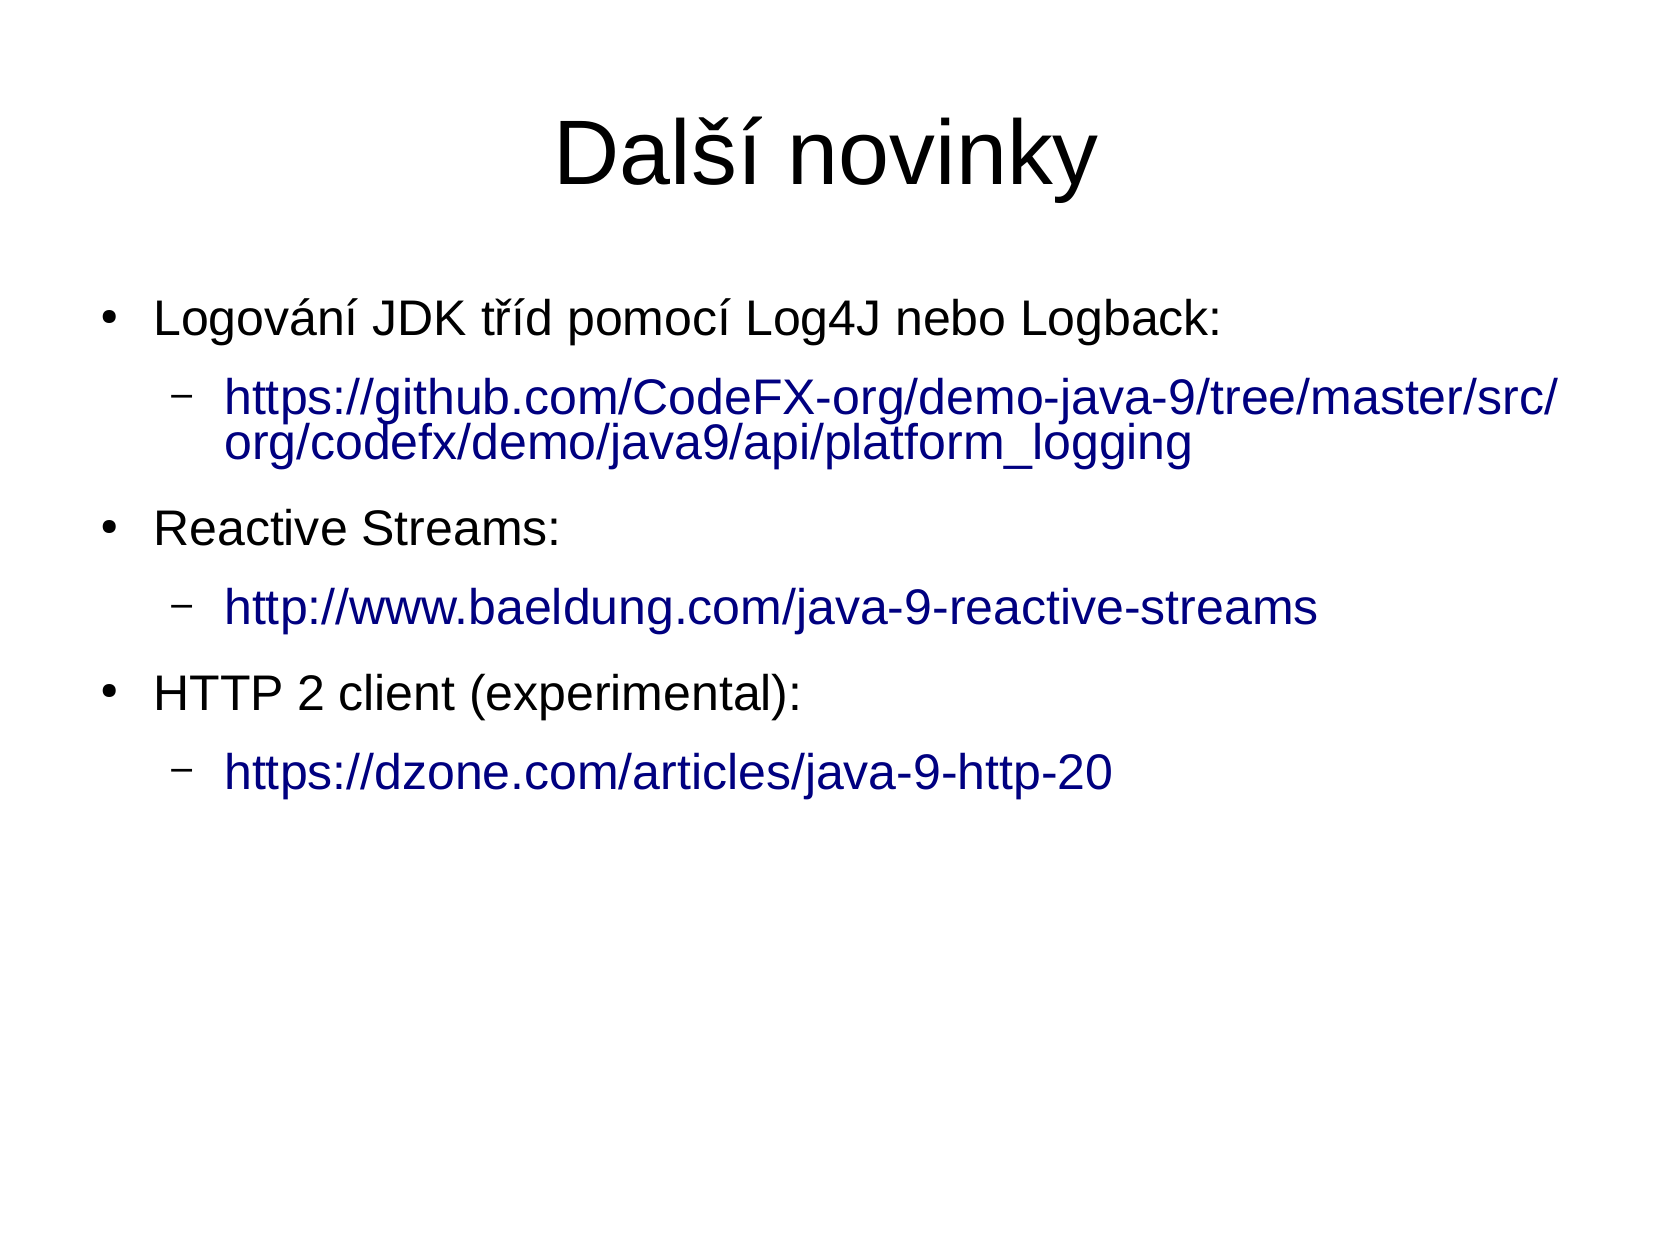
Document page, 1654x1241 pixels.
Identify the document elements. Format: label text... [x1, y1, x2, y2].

title Další novinky [82, 49, 1571, 257]
list Logování JDK tříd pomocí Log4J nebo Logback: https://github.com/CodeFX-org/demo-java-9/tree/master/src/org/codefx/demo/java9/api/platform_logging Reactive Streams: http://www.baeldung.com/java-9-reactive-streams HTTP 2 client (experimental): https://dzone.com/articles/java-9-http-20 [82, 290, 1571, 1010]
